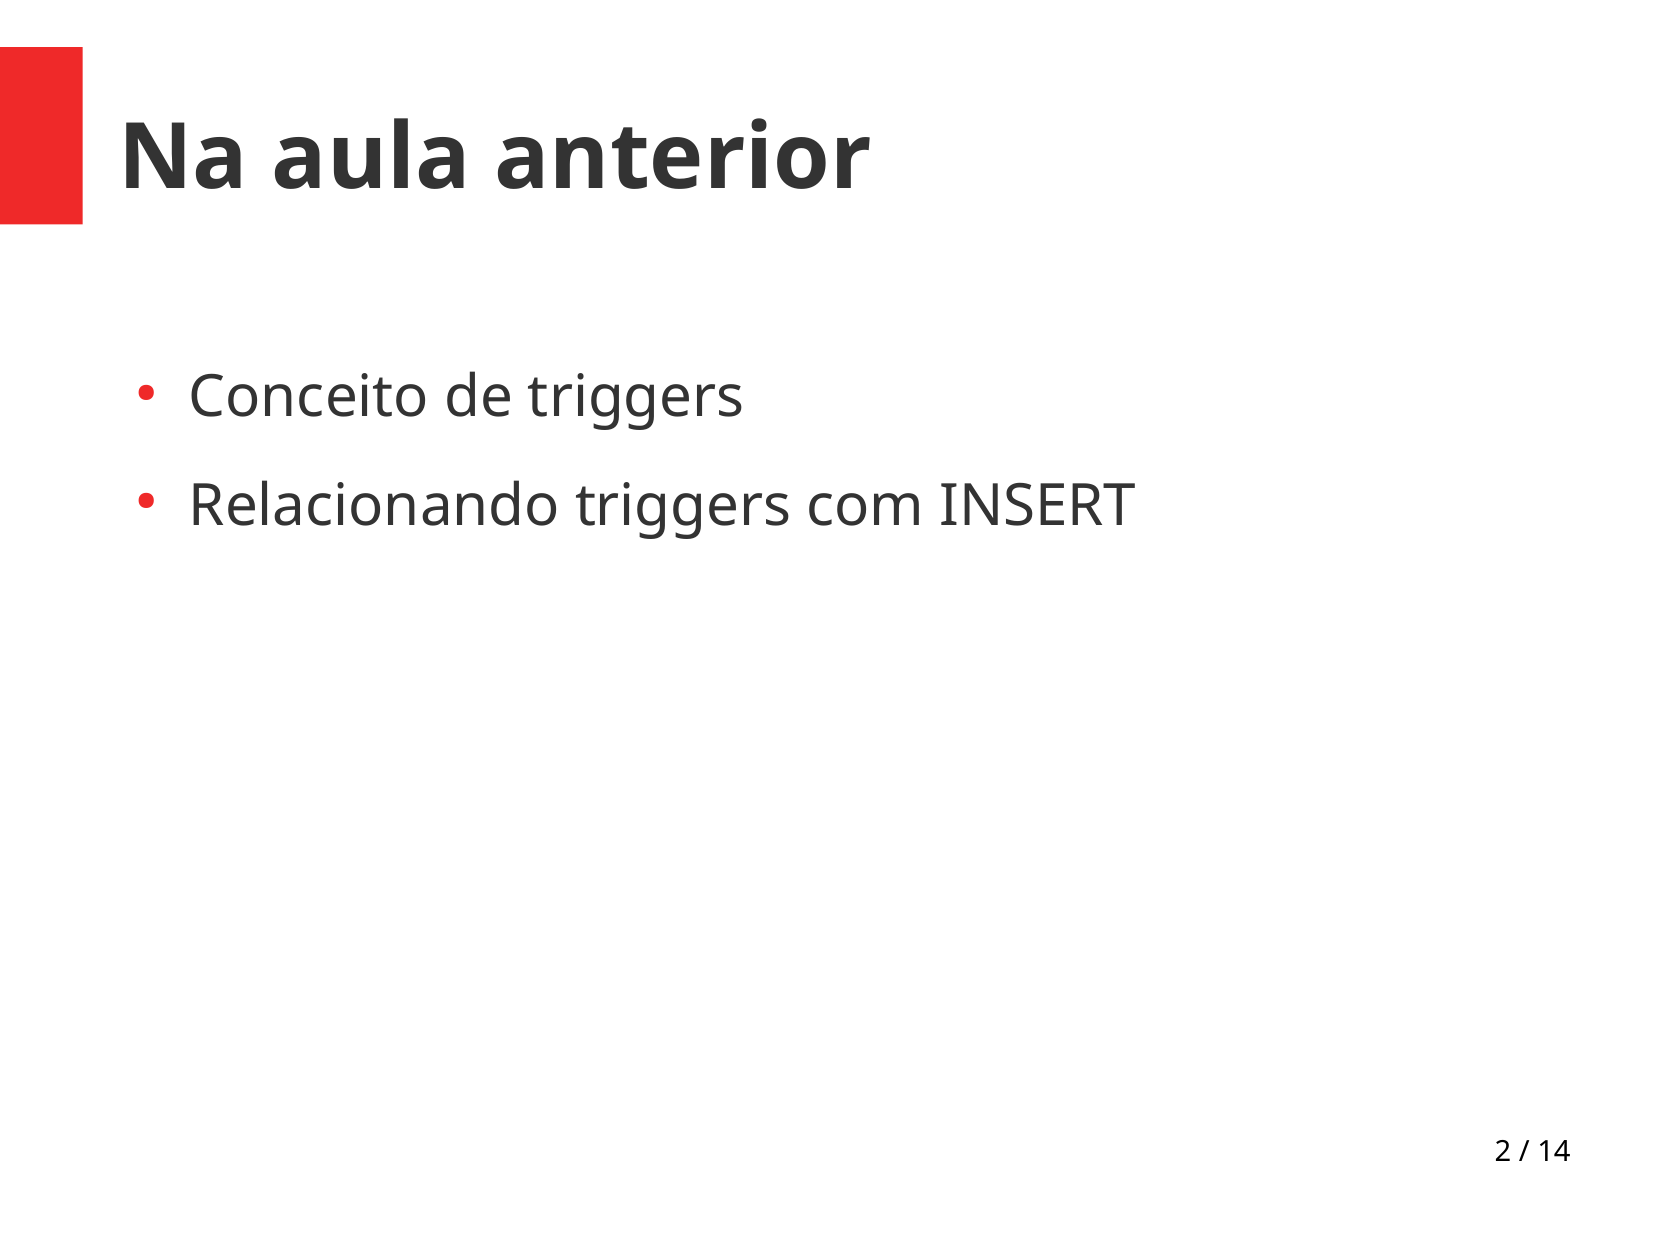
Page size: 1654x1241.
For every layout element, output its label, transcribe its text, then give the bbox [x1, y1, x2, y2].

title Na aula anterior [118, 49, 1571, 257]
list Conceito de triggers Relacionando triggers com INSERT [118, 354, 1536, 1074]
